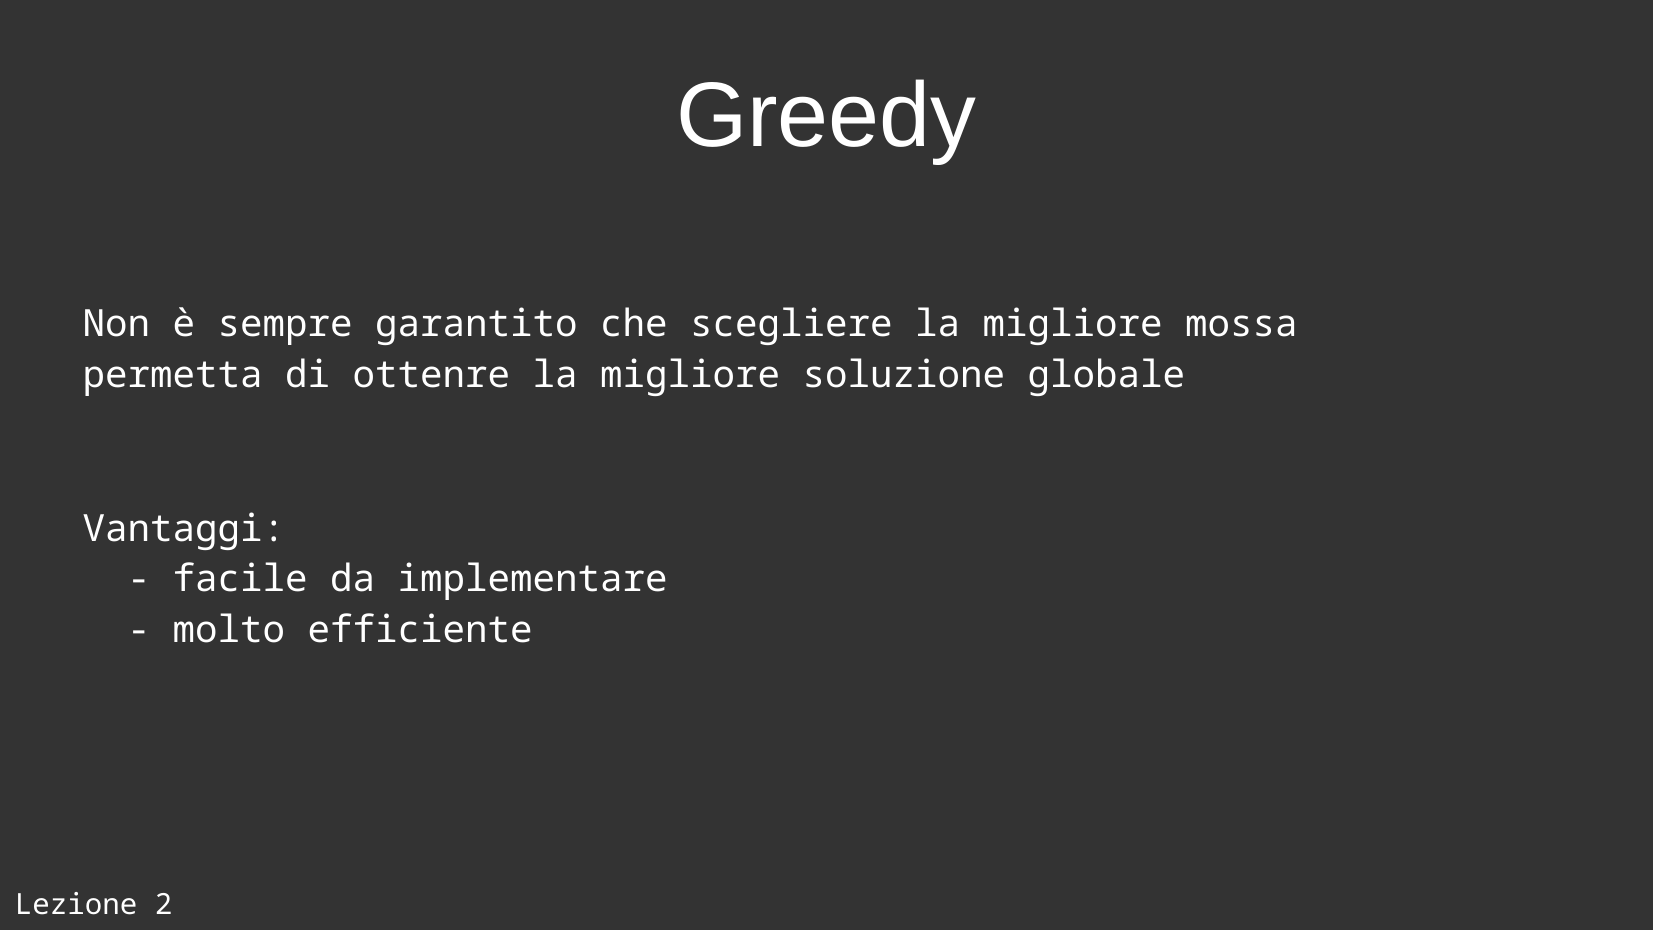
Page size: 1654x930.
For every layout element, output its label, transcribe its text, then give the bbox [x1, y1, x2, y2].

text_box Lezione 2 [0, 875, 188, 930]
title Greedy [622, 37, 1031, 193]
text_box Non è sempre garantito che scegliere la migliore mossa permetta di ottenre la migliore soluzione globale Vantaggi: - facile da implementare - molto efficiente [67, 289, 1456, 713]
